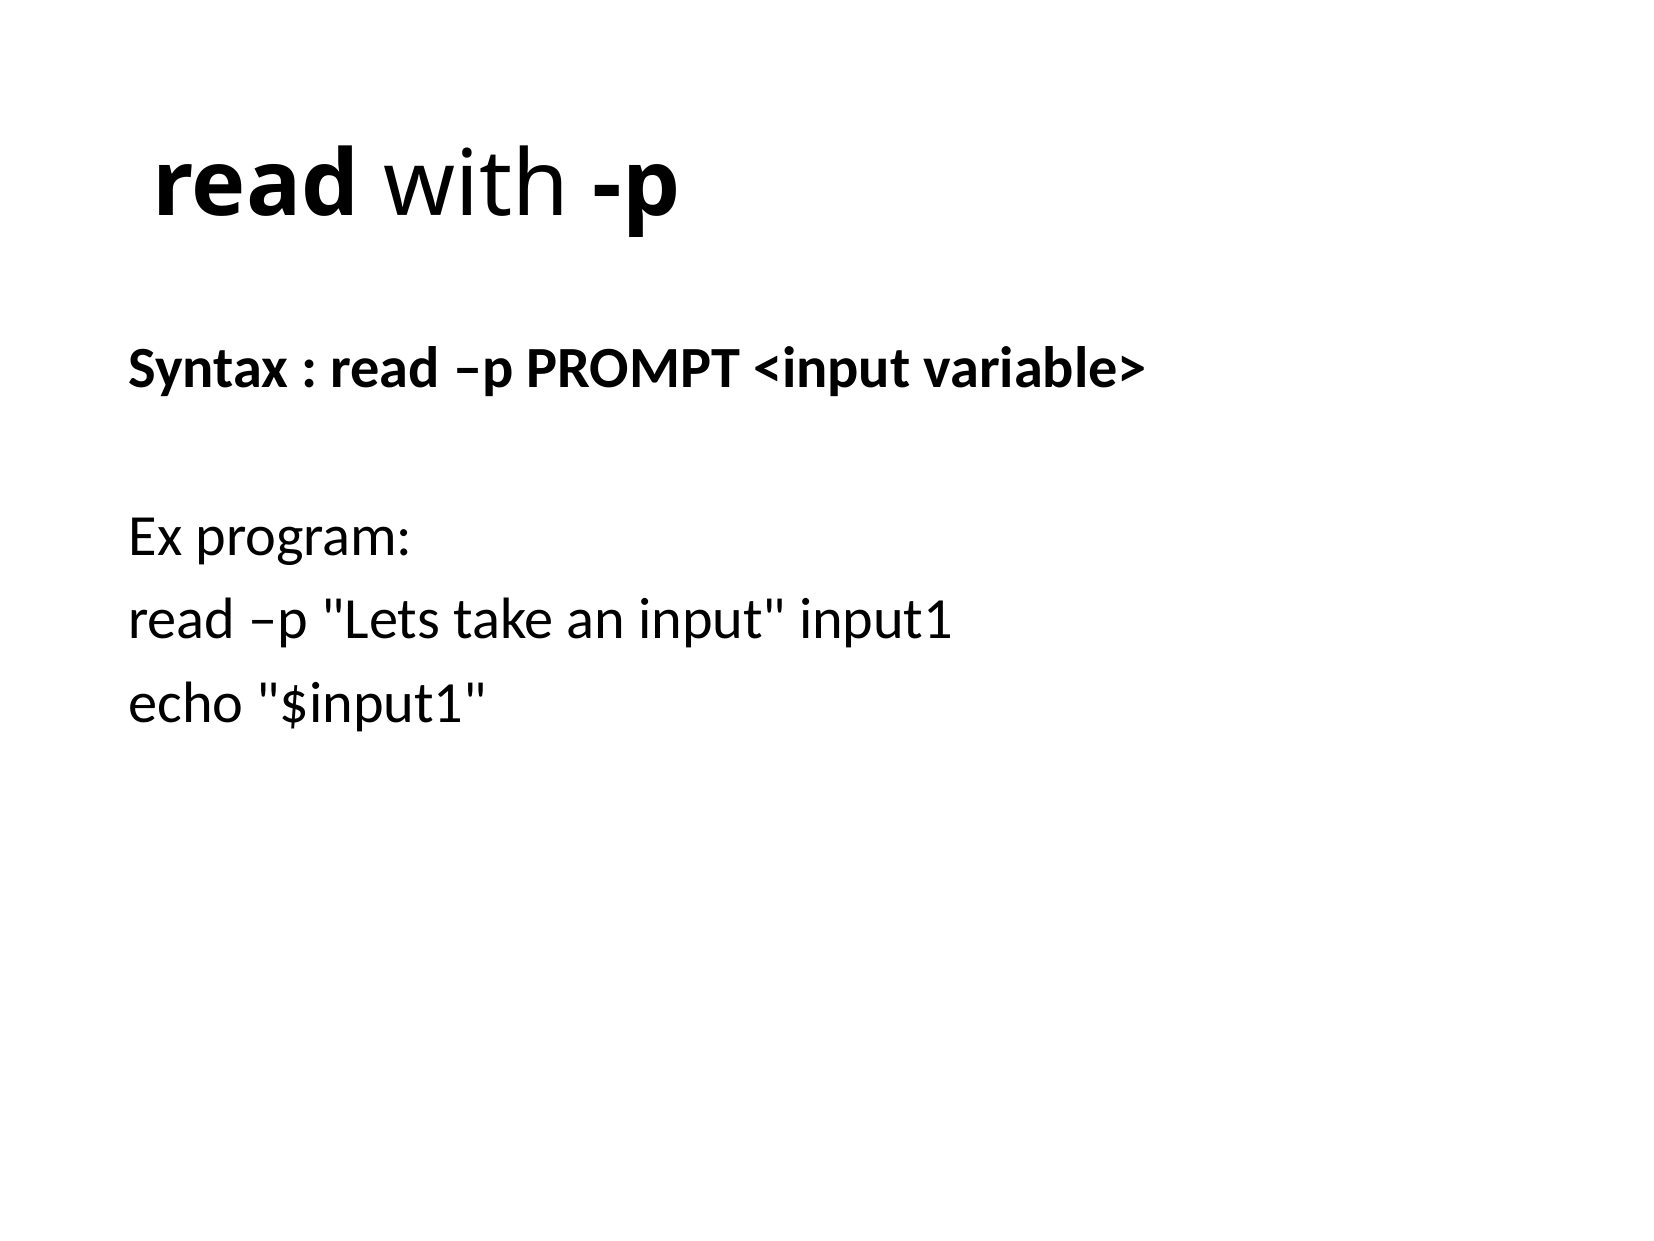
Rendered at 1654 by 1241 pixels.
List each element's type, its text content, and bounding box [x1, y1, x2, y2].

title read with -p [113, 65, 1540, 306]
list Syntax : read –p PROMPT <input variable> Ex program: read –p "Lets take an input" input1 echo "$input1" [113, 330, 1540, 1117]
